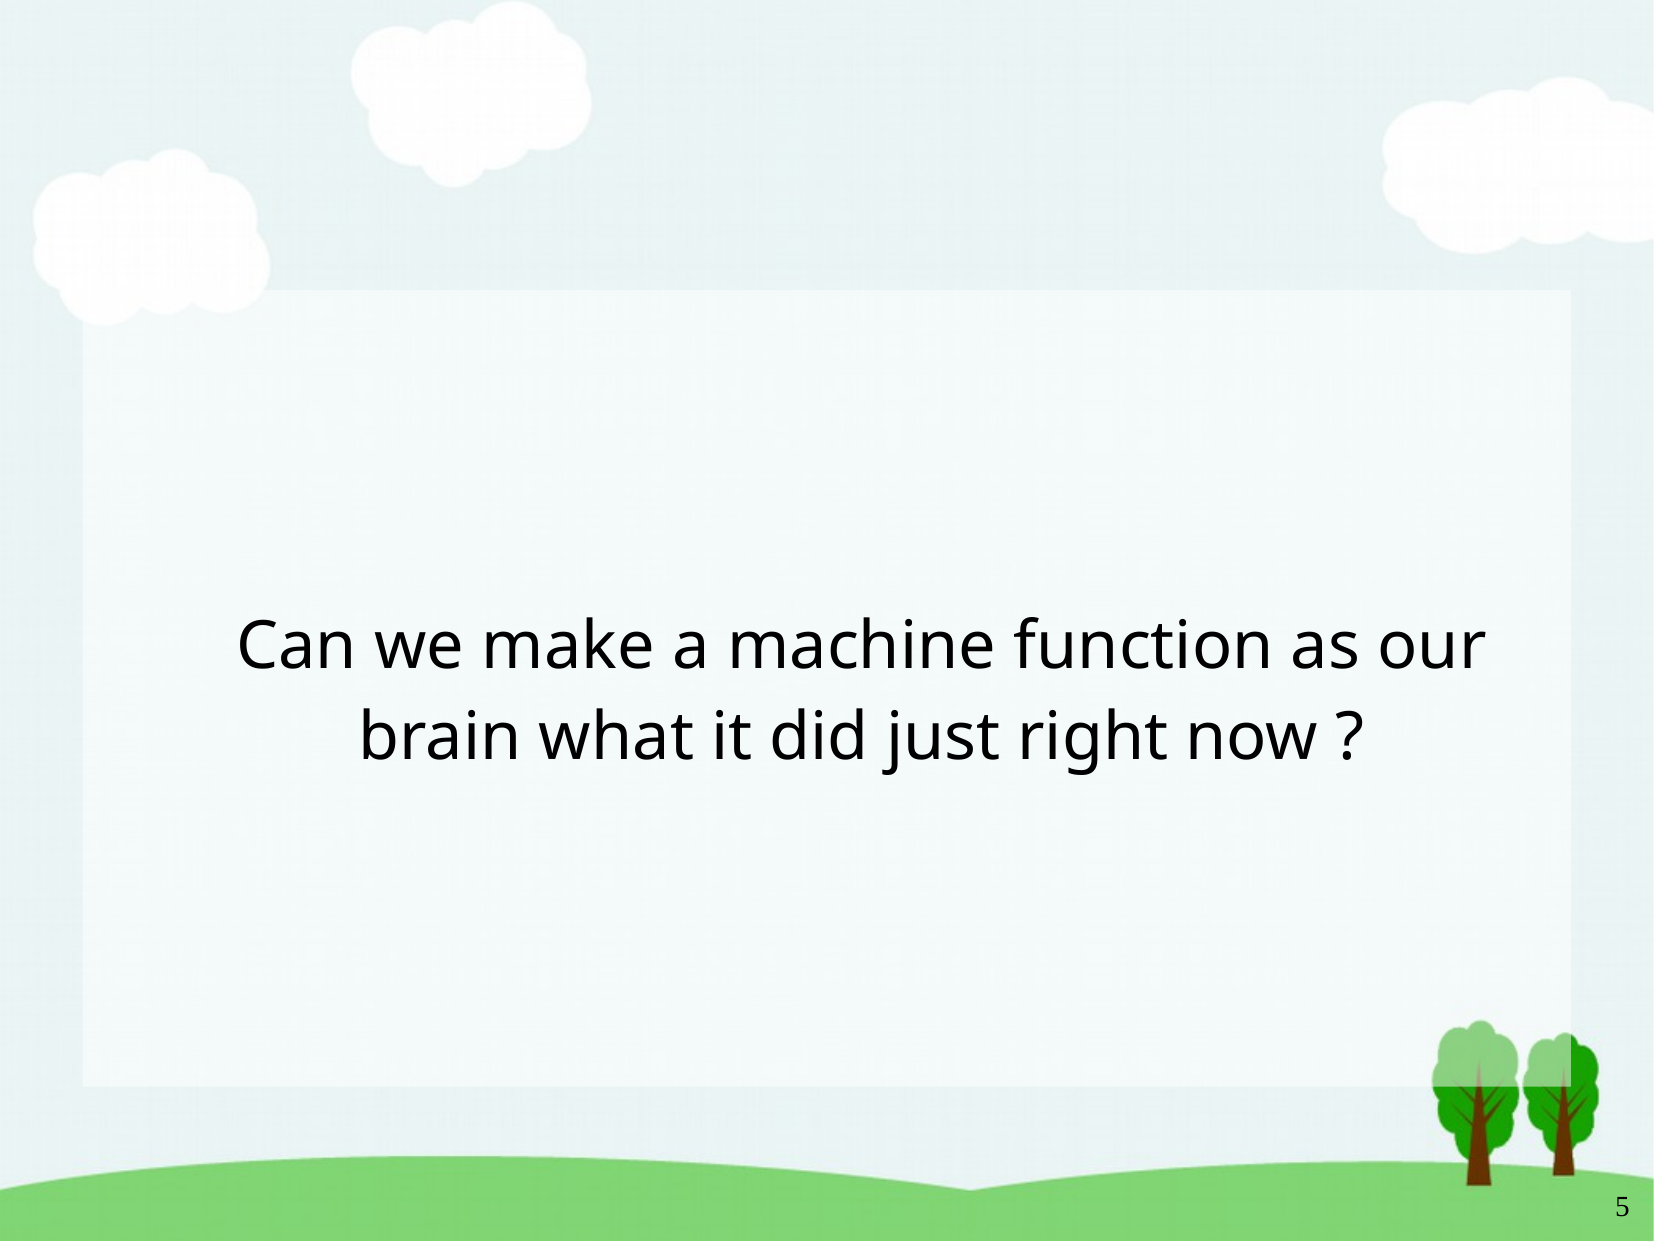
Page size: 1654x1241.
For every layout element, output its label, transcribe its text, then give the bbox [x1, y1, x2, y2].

list Can we make a machine function as our brain what it did just right now ? [82, 290, 1571, 1087]
picture [0, 0, 1654, 1241]
